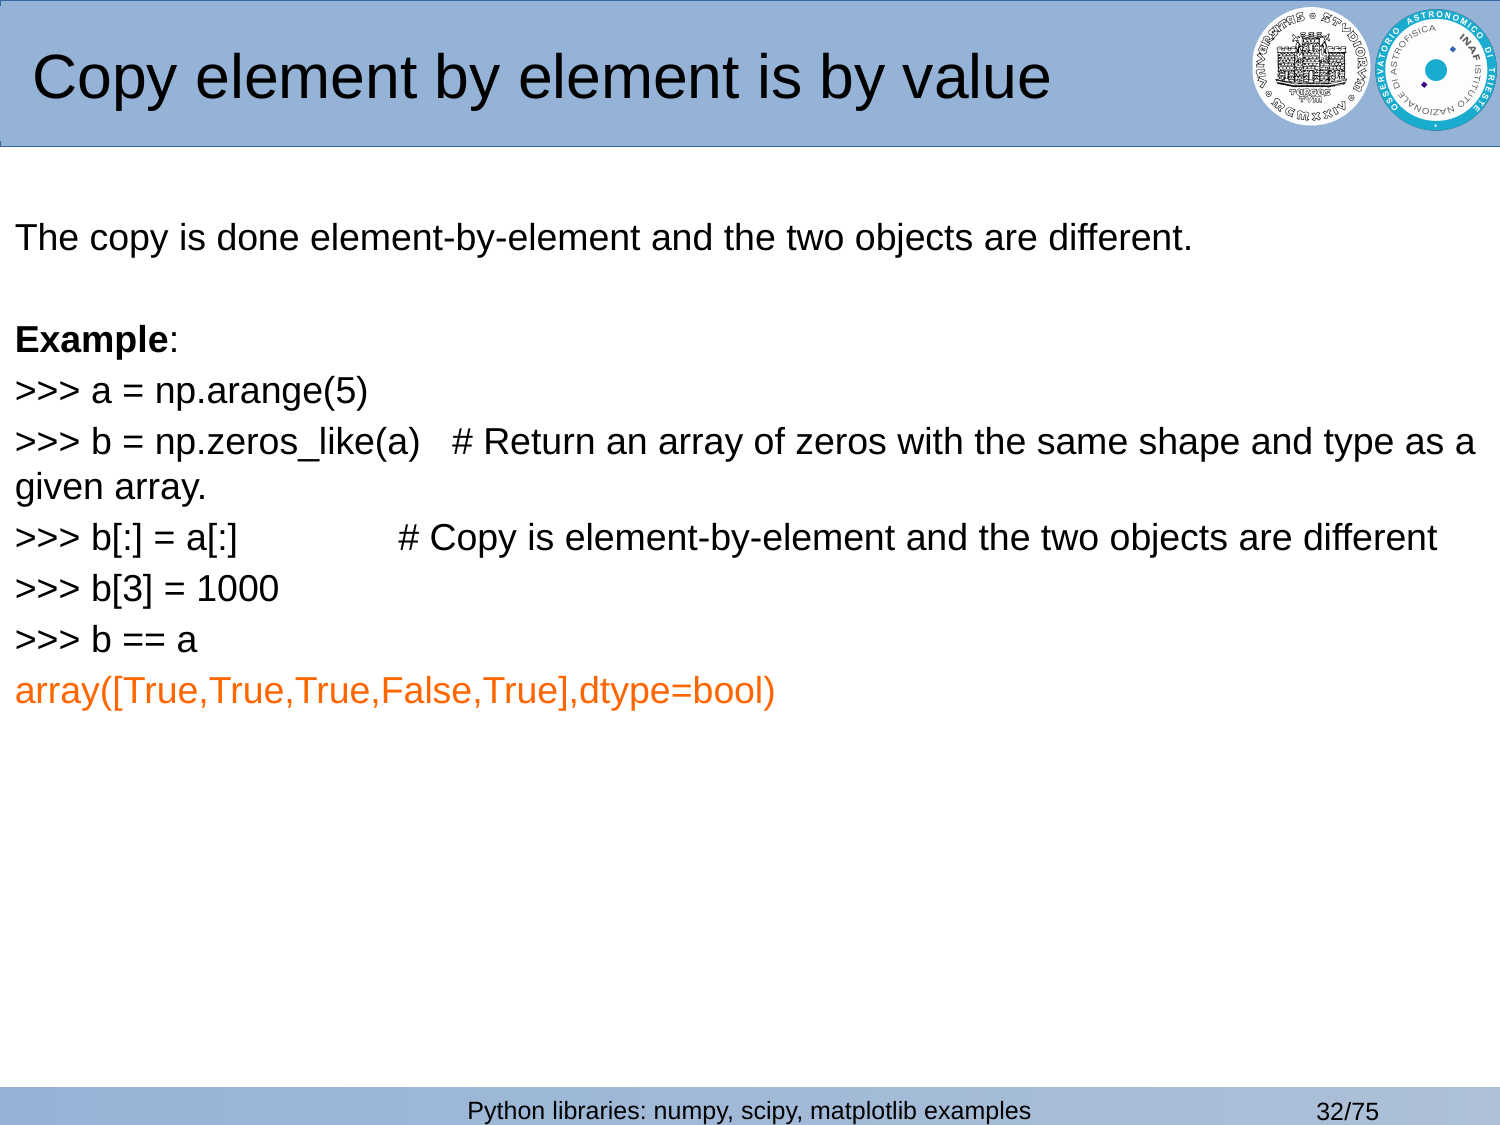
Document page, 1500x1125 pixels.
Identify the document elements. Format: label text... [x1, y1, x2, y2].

picture [1253, 0, 1500, 156]
text_box Copy element by element is by value [0, 5, 1253, 141]
list The copy is done element-by-element and the two objects are different. Example: >>> a = np.arange(5) >>> b = np.zeros_like(a) # Return an array of zeros with the same shape and type as a given array. >>> b[:] = a[:] # Copy is element-by-element and the two objects are different >>> b[3] = 1000 >>> b == a array([True,True,True,False,True],dtype=bool) [0, 159, 1500, 1090]
